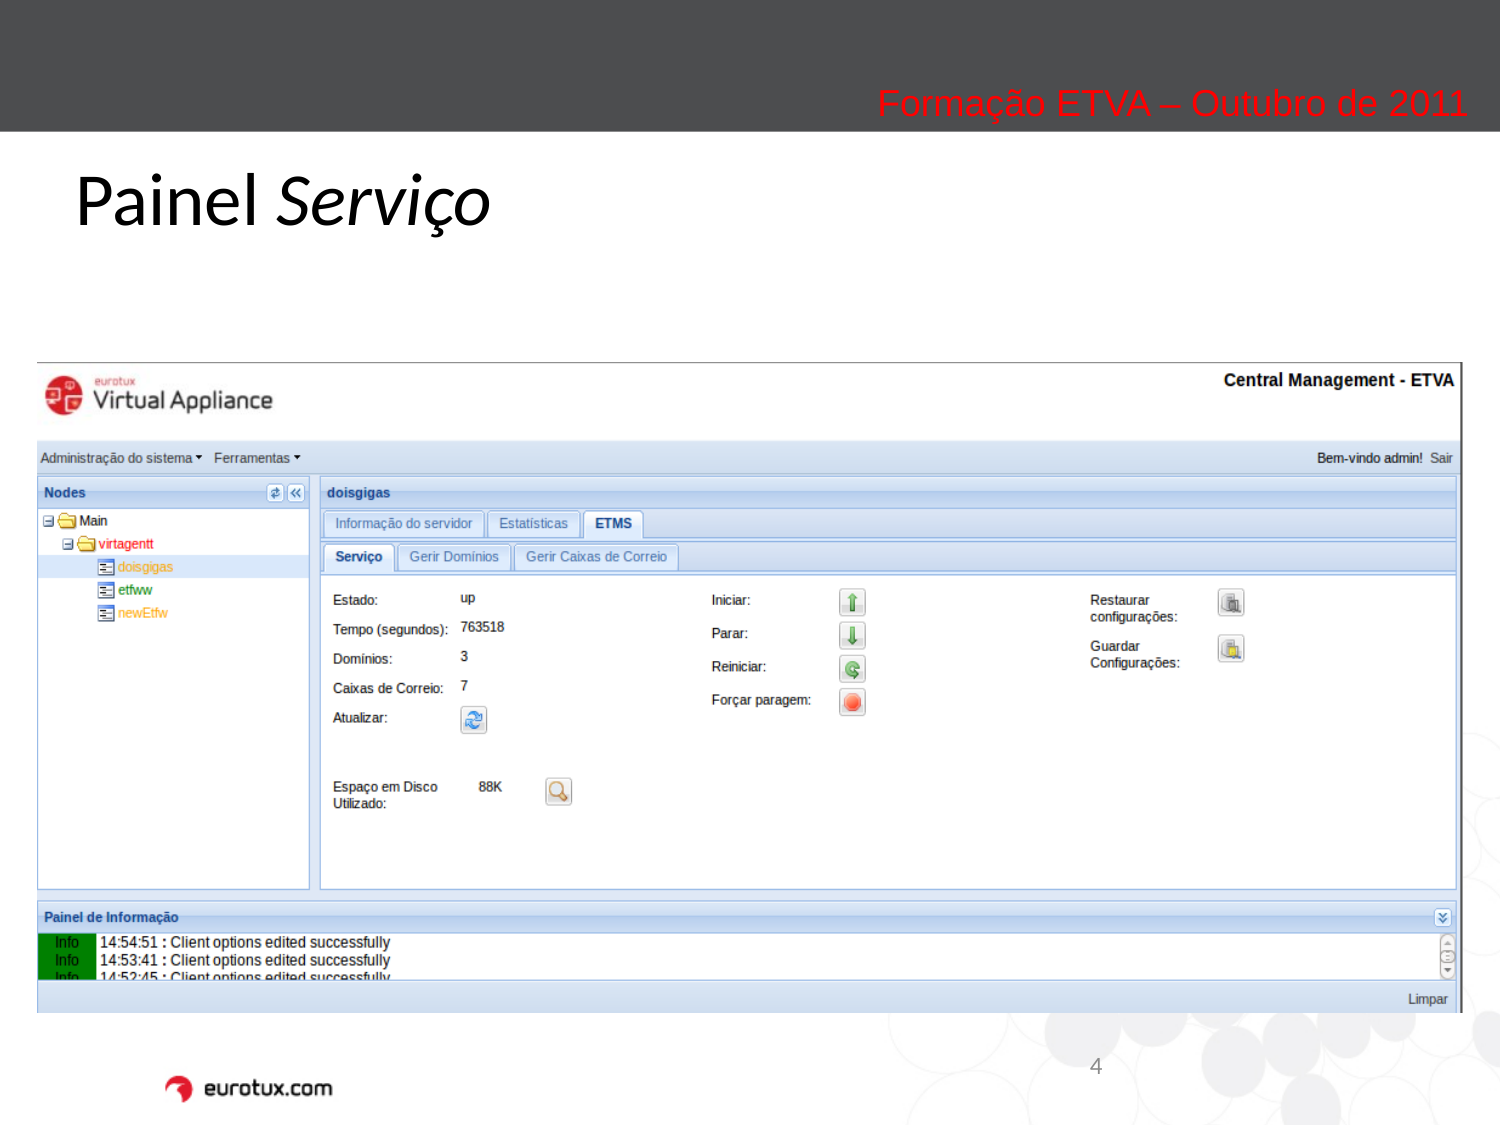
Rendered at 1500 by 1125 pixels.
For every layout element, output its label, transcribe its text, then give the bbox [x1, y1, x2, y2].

picture [0, 0, 1500, 1125]
title Painel Serviço [75, 112, 1425, 301]
